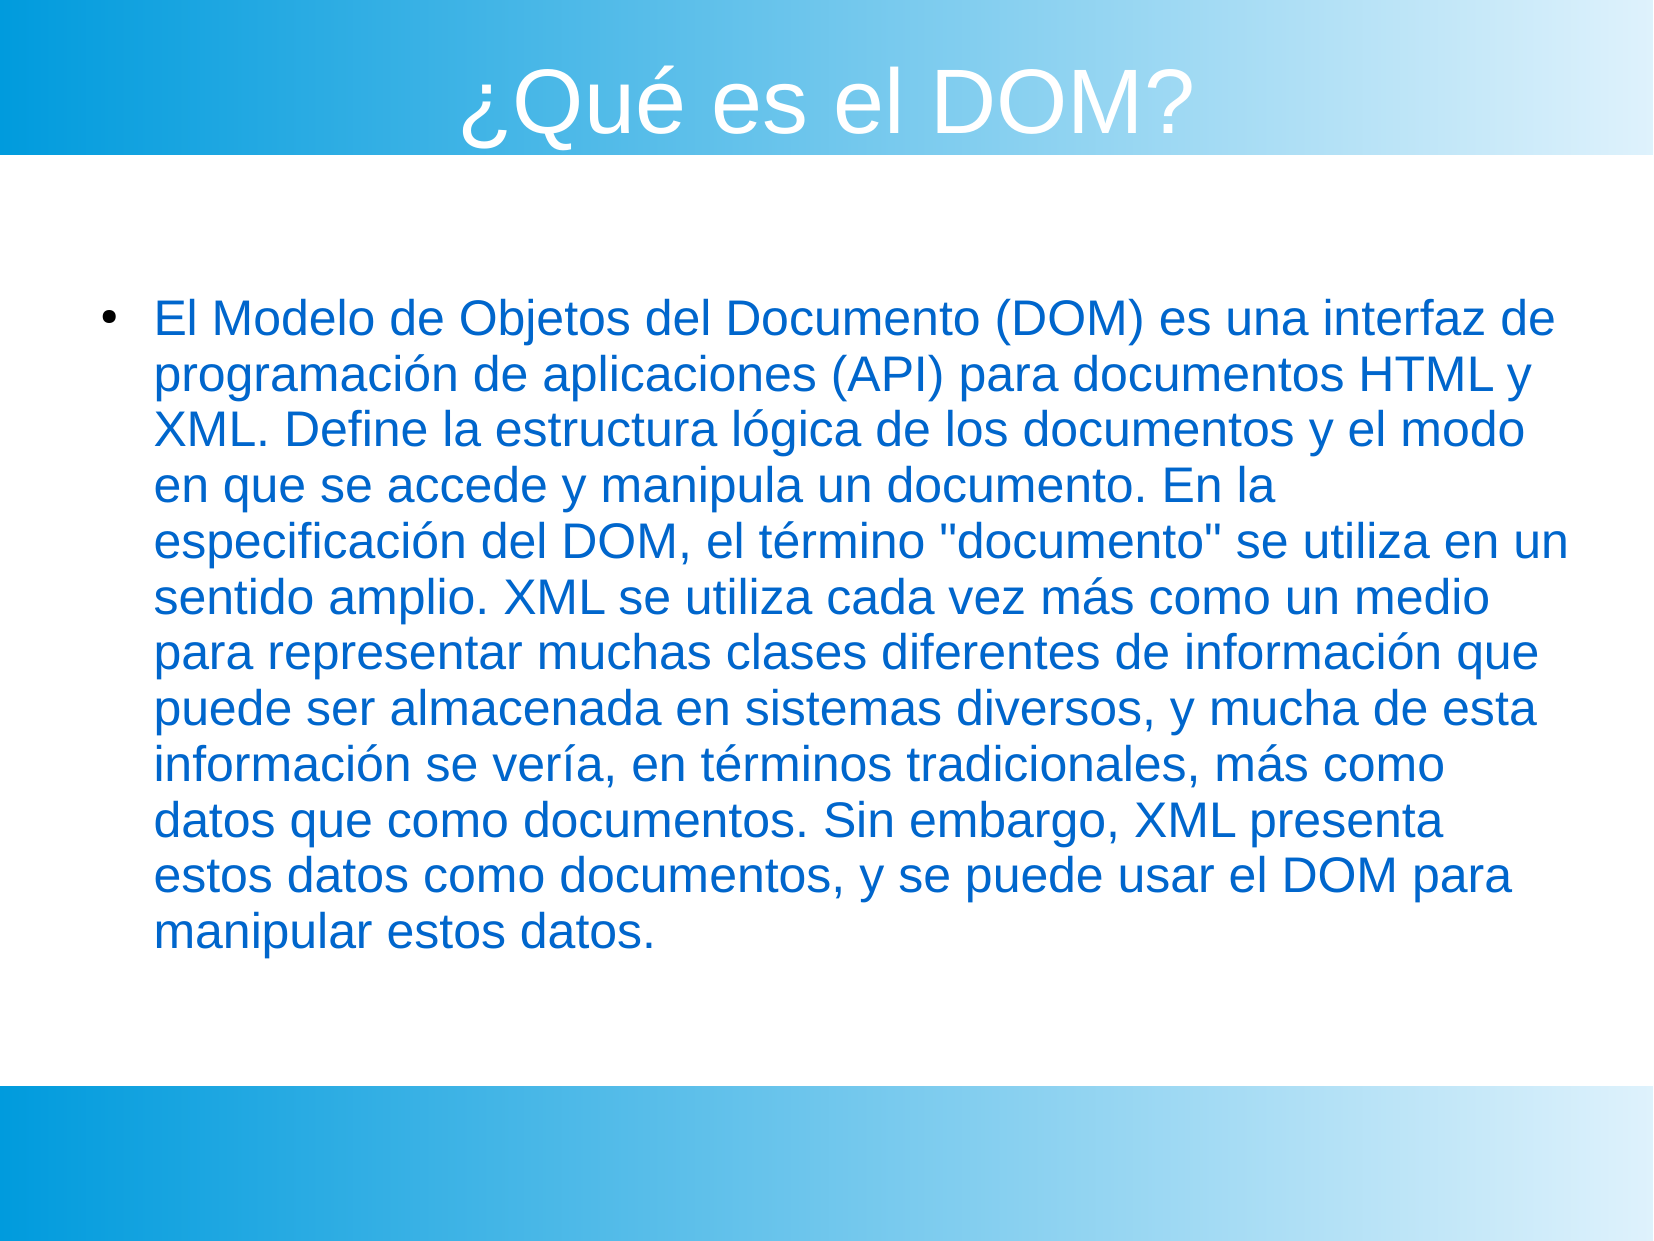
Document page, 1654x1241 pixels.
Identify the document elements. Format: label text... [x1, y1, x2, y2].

list El Modelo de Objetos del Documento (DOM) es una interfaz de programación de aplicaciones (API) para documentos HTML y XML. Define la estructura lógica de los documentos y el modo en que se accede y manipula un documento. En la especificación del DOM, el término "documento" se utiliza en un sentido amplio. XML se utiliza cada vez más como un medio para representar muchas clases diferentes de información que puede ser almacenada en sistemas diversos, y mucha de esta información se vería, en términos tradicionales, más como datos que como documentos. Sin embargo, XML presenta estos datos como documentos, y se puede usar el DOM para manipular estos datos. [82, 290, 1571, 1010]
title ¿Qué es el DOM? [82, 49, 1571, 155]
